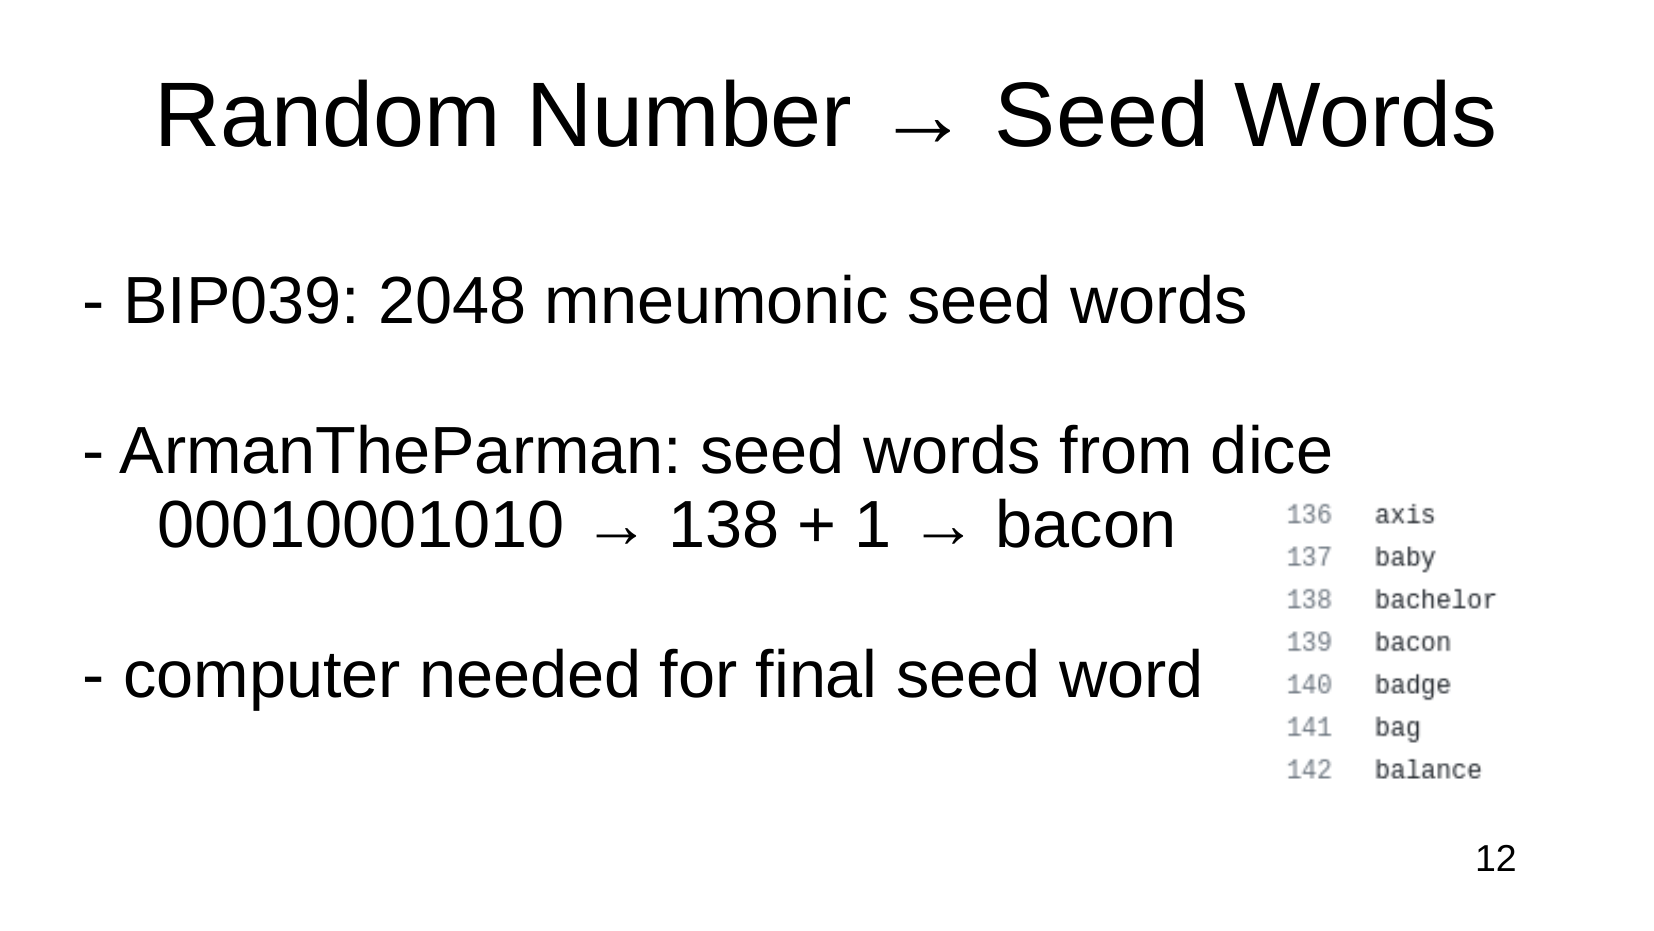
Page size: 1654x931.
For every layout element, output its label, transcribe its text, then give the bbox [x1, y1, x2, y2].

picture [1253, 494, 1517, 796]
title Random Number → Seed Words [82, 37, 1571, 193]
text_box - BIP039: 2048 mneumonic seed words - ArmanTheParman: seed words from dice 00010001010 → 138 + 1 → bacon - computer needed for final seed word [82, 217, 1571, 758]
text_box <number> [1508, 829, 1613, 901]
